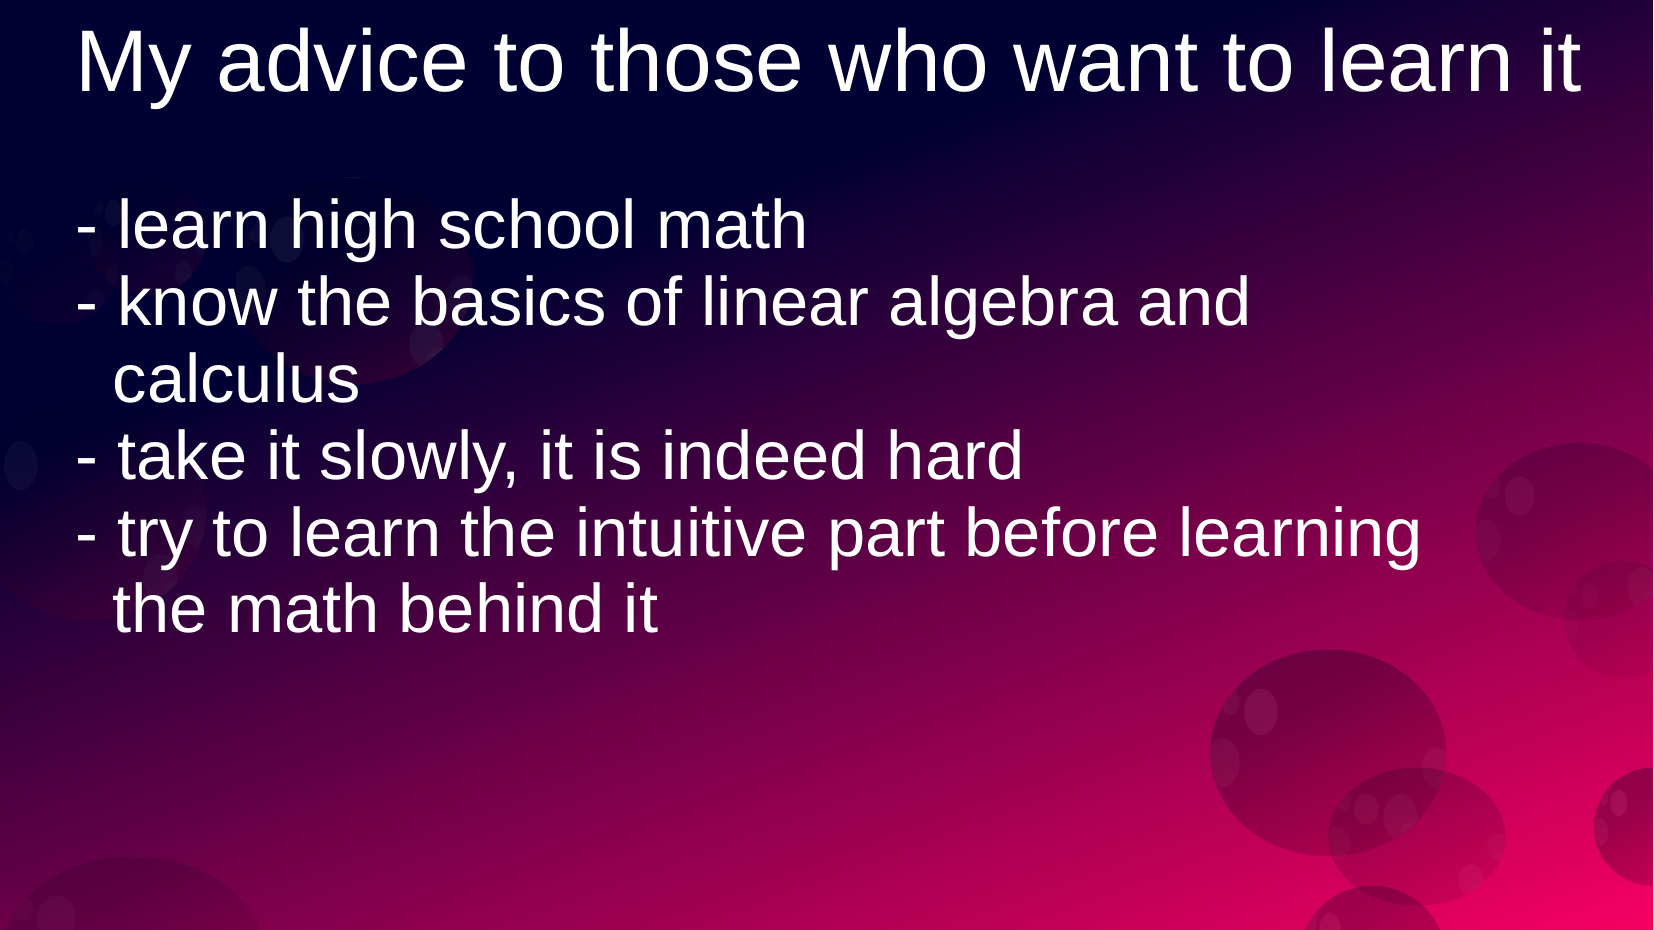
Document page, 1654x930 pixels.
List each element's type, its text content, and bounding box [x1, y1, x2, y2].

title My advice to those who want to learn it - learn high school math - know the basics of linear algebra and calculus - take it slowly, it is indeed hard - try to learn the intuitive part before learning the math behind it [37, 0, 1612, 697]
picture [1648, 0, 1654, 930]
